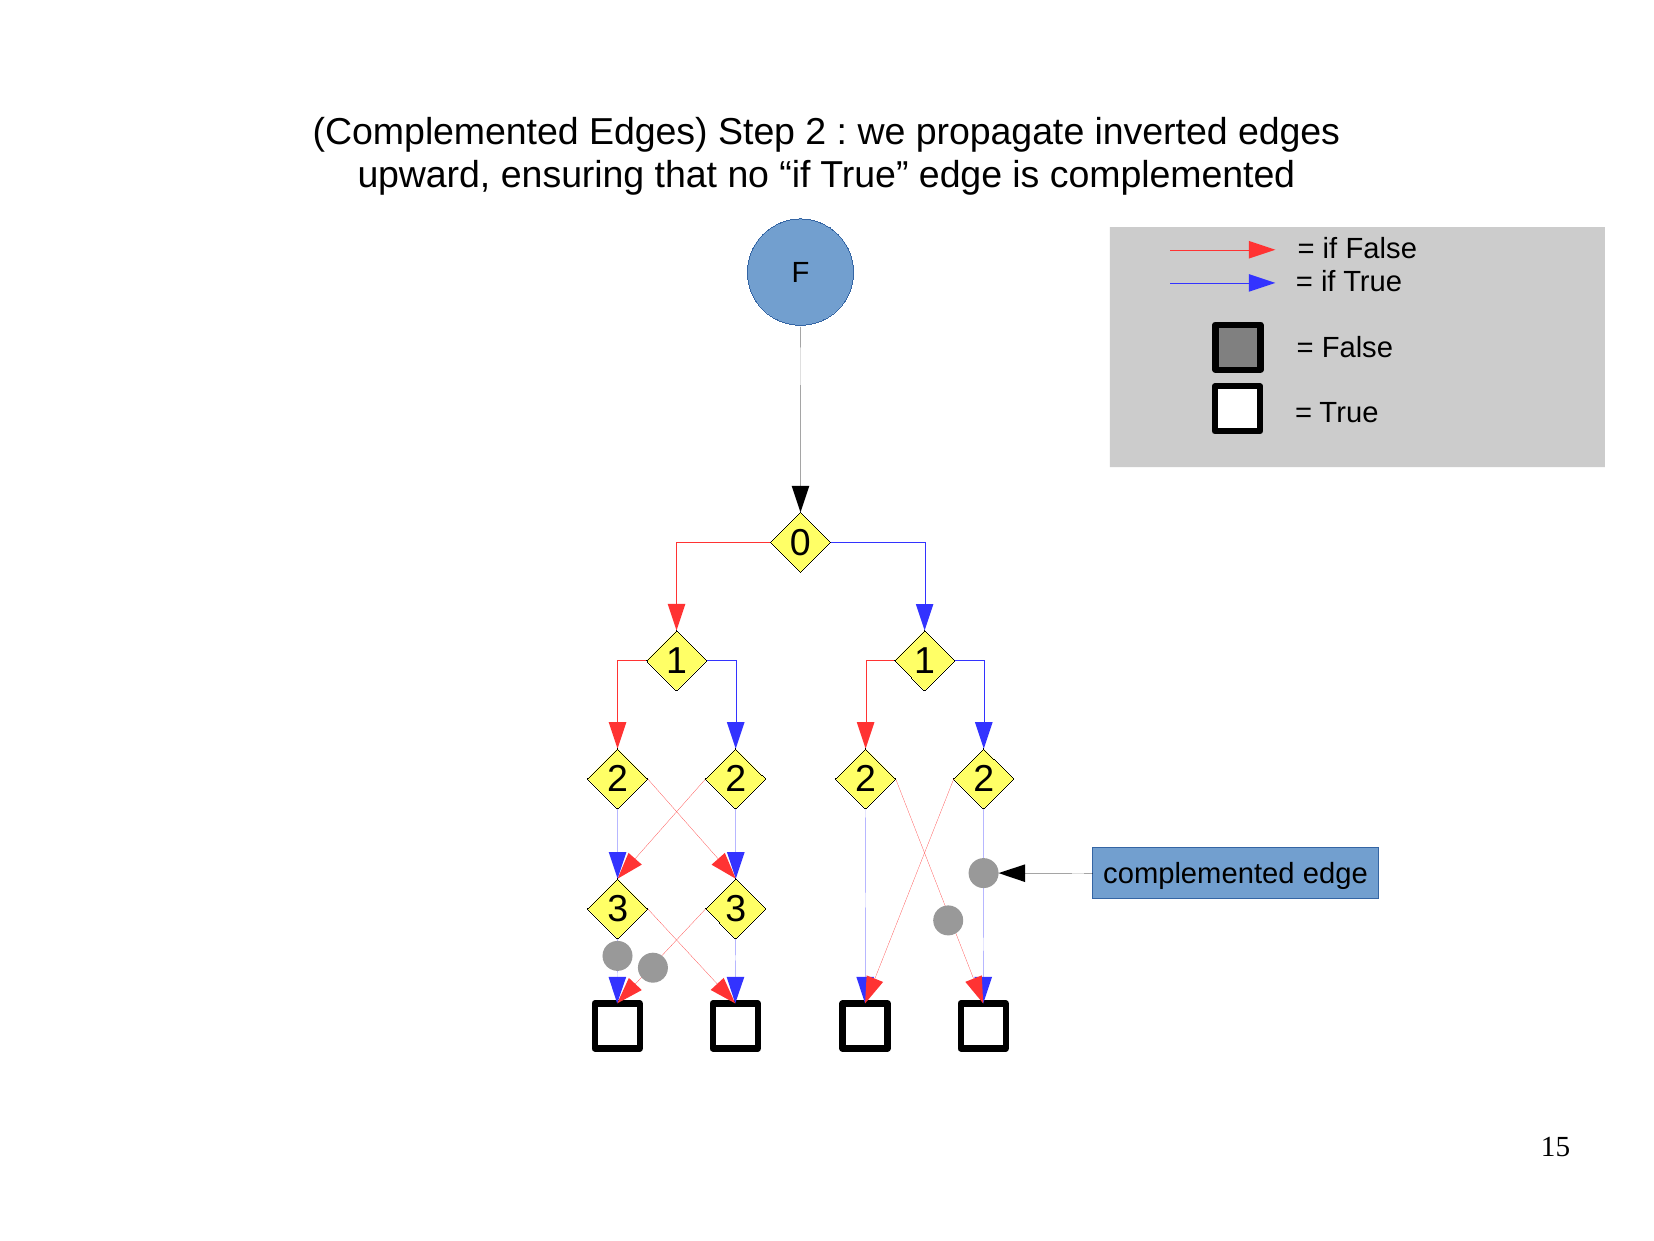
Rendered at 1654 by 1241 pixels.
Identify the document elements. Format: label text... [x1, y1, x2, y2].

text_box 2 [587, 748, 648, 809]
text_box [1215, 386, 1261, 432]
text_box 2 [705, 748, 766, 809]
text_box [842, 1003, 888, 1049]
text_box [933, 905, 964, 936]
text_box F [747, 218, 854, 326]
text_box [968, 858, 999, 889]
text_box 0 [770, 512, 831, 573]
text_box = if False = if True = False = True [1109, 227, 1605, 468]
title (Complemented Edges) Step 2 : we propagate inverted edges upward, ensuring that no “if True” edge is complemented [82, 49, 1571, 257]
text_box 1 [646, 630, 707, 691]
text_box 1 [894, 630, 955, 691]
text_box 3 [587, 878, 648, 939]
text_box 3 [705, 878, 766, 939]
text_box 2 [835, 748, 896, 809]
text_box [960, 1003, 1006, 1049]
text_box [602, 940, 633, 971]
text_box [637, 952, 668, 983]
text_box [712, 1003, 758, 1049]
text_box [1215, 324, 1261, 370]
text_box 2 [954, 748, 1014, 809]
text_box complemented edge [1092, 847, 1379, 899]
text_box [594, 1003, 640, 1049]
